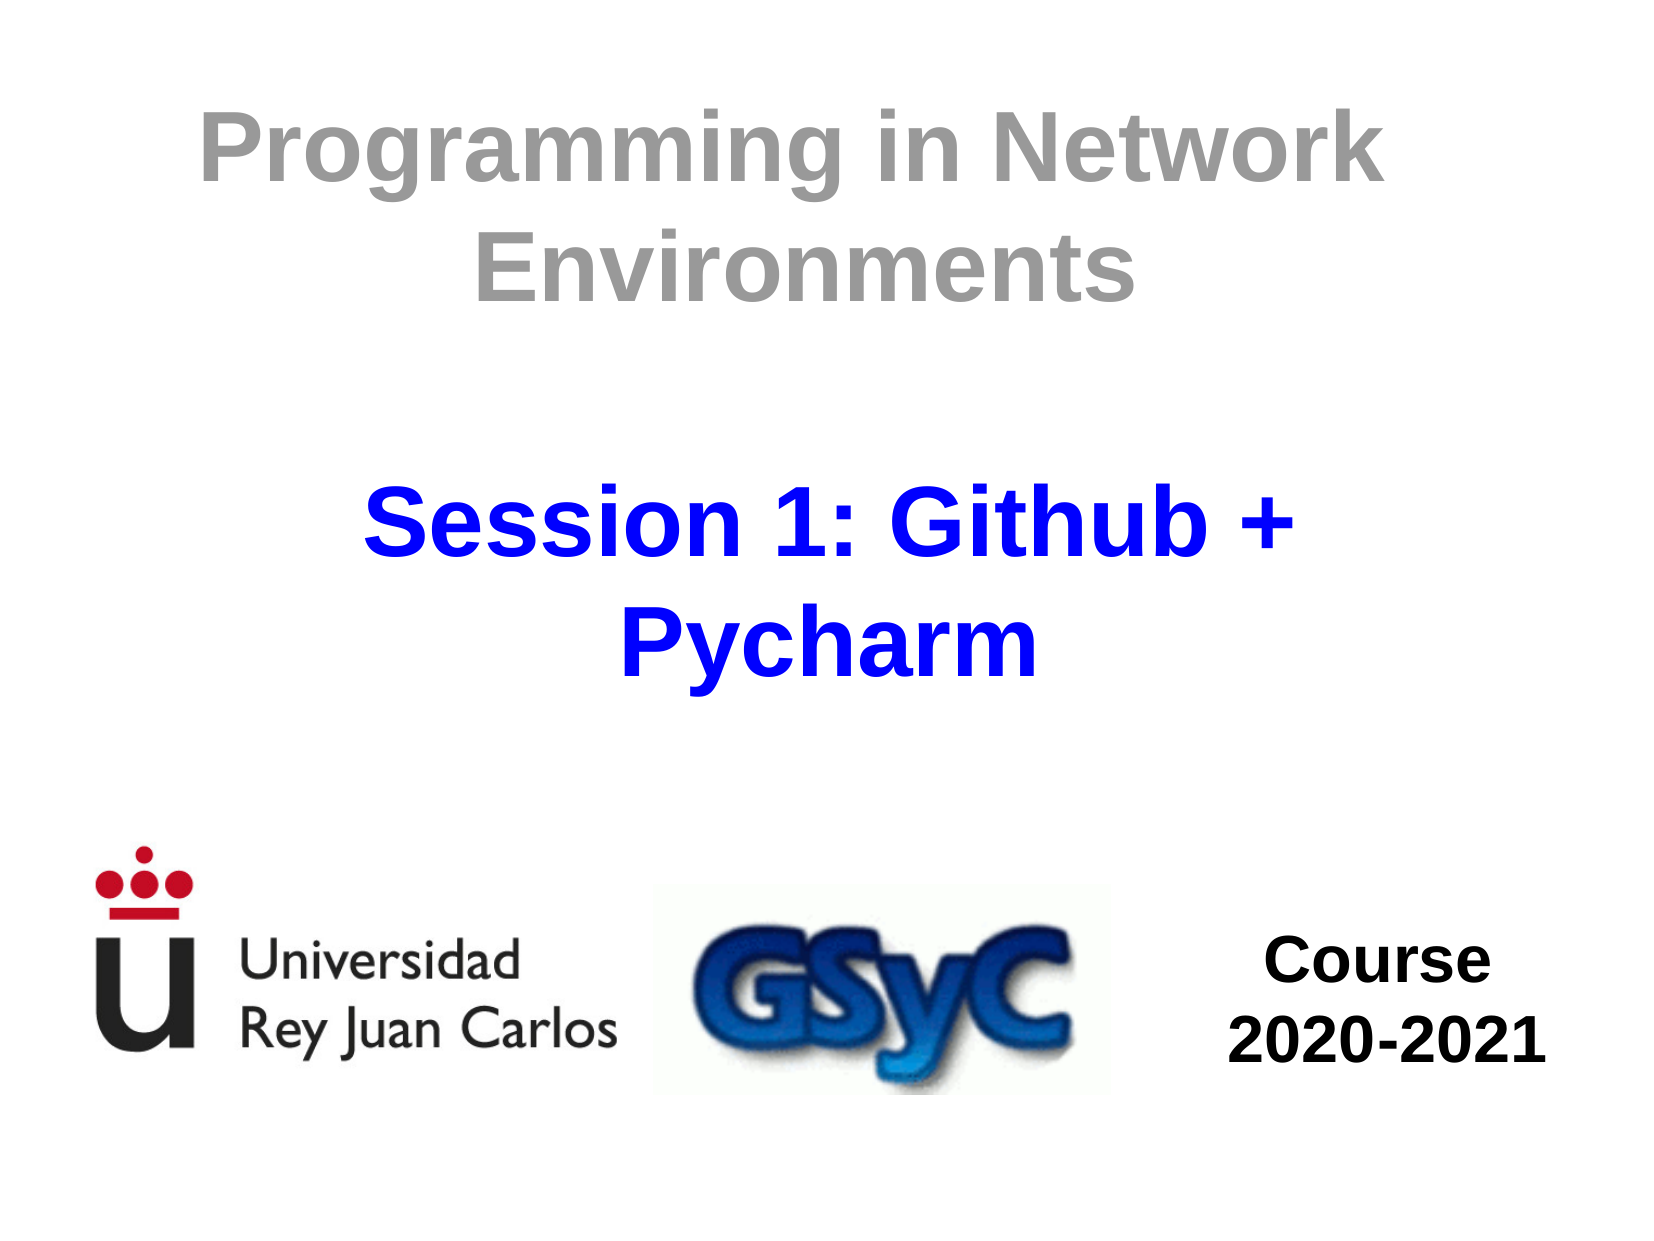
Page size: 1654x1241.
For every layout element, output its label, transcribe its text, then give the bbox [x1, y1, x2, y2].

picture [61, 825, 646, 1081]
title Course 2020 -2021 [1185, 915, 1591, 1066]
title Programming in Network Environments [120, 75, 1491, 327]
title Session 1: Github + Pycharm [144, 450, 1516, 702]
picture [653, 885, 1111, 1096]
